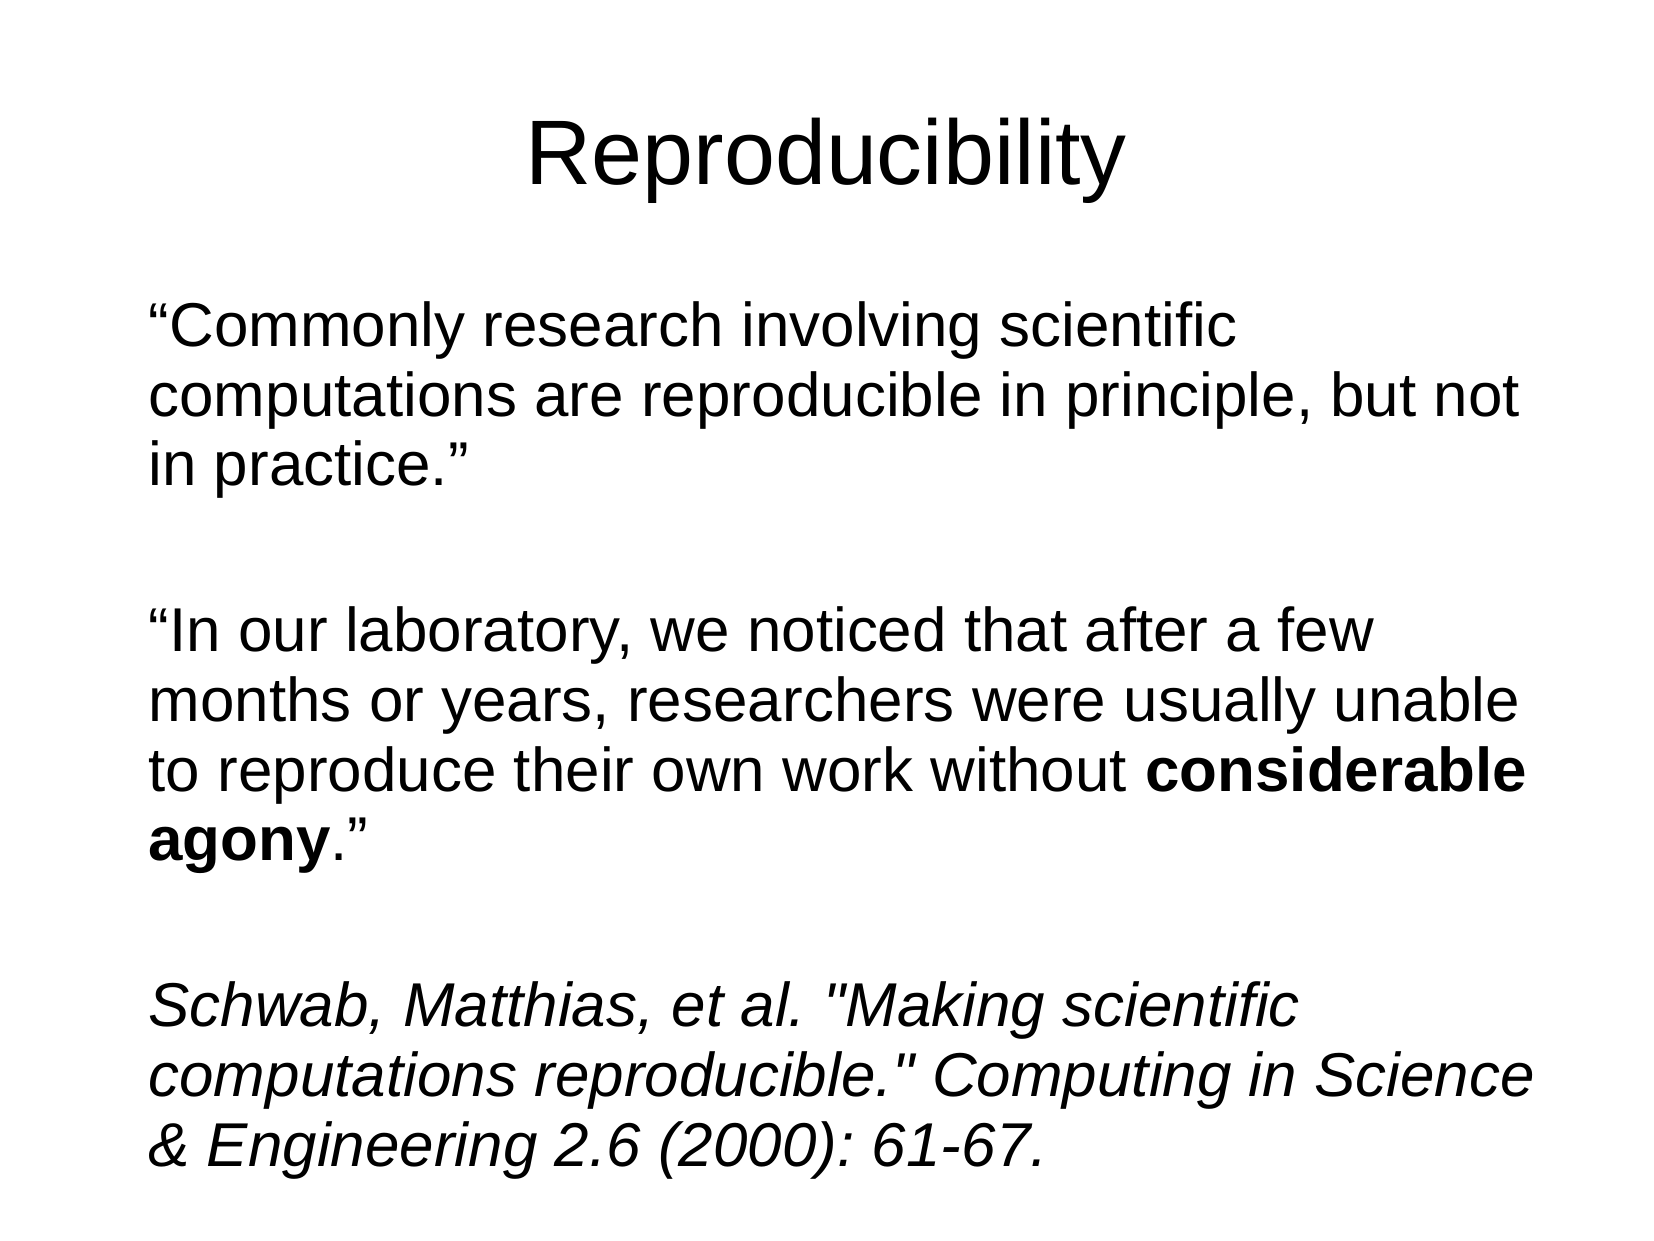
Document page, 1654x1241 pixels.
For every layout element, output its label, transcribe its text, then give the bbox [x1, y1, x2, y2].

title Reproducibility [82, 49, 1571, 257]
list “Commonly research involving scientific computations are reproducible in principle, but not in practice.” “In our laboratory, we noticed that after a few months or years, researchers were usually unable to reproduce their own work without considerable agony.” Schwab, Matthias, et al. "Making scientific computations reproducible." Computing in Science & Engineering 2.6 (2000): 61-67. [82, 290, 1571, 1186]
